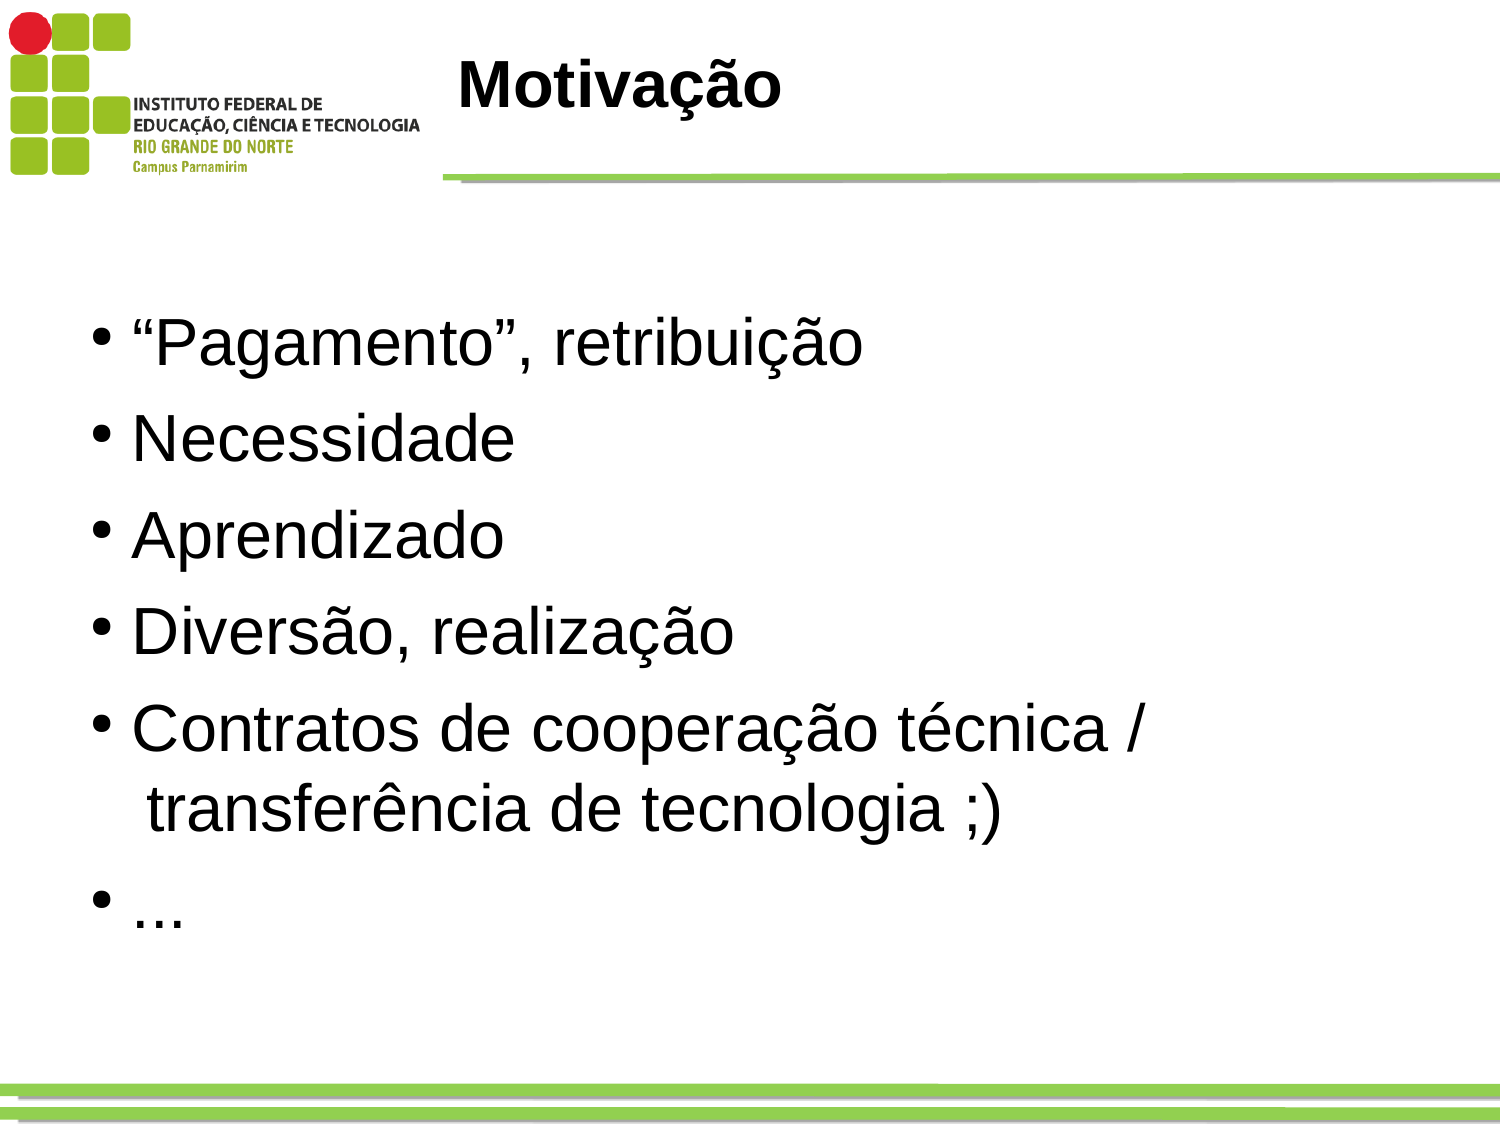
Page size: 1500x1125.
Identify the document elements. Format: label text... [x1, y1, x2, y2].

picture [5, 2, 430, 182]
title Motivação [442, 0, 1499, 177]
list “Pagamento”, retribuição Necessidade Aprendizado Diversão, realização Contratos de cooperação técnica / transferência de tecnologia ;) ... [75, 290, 1424, 1034]
